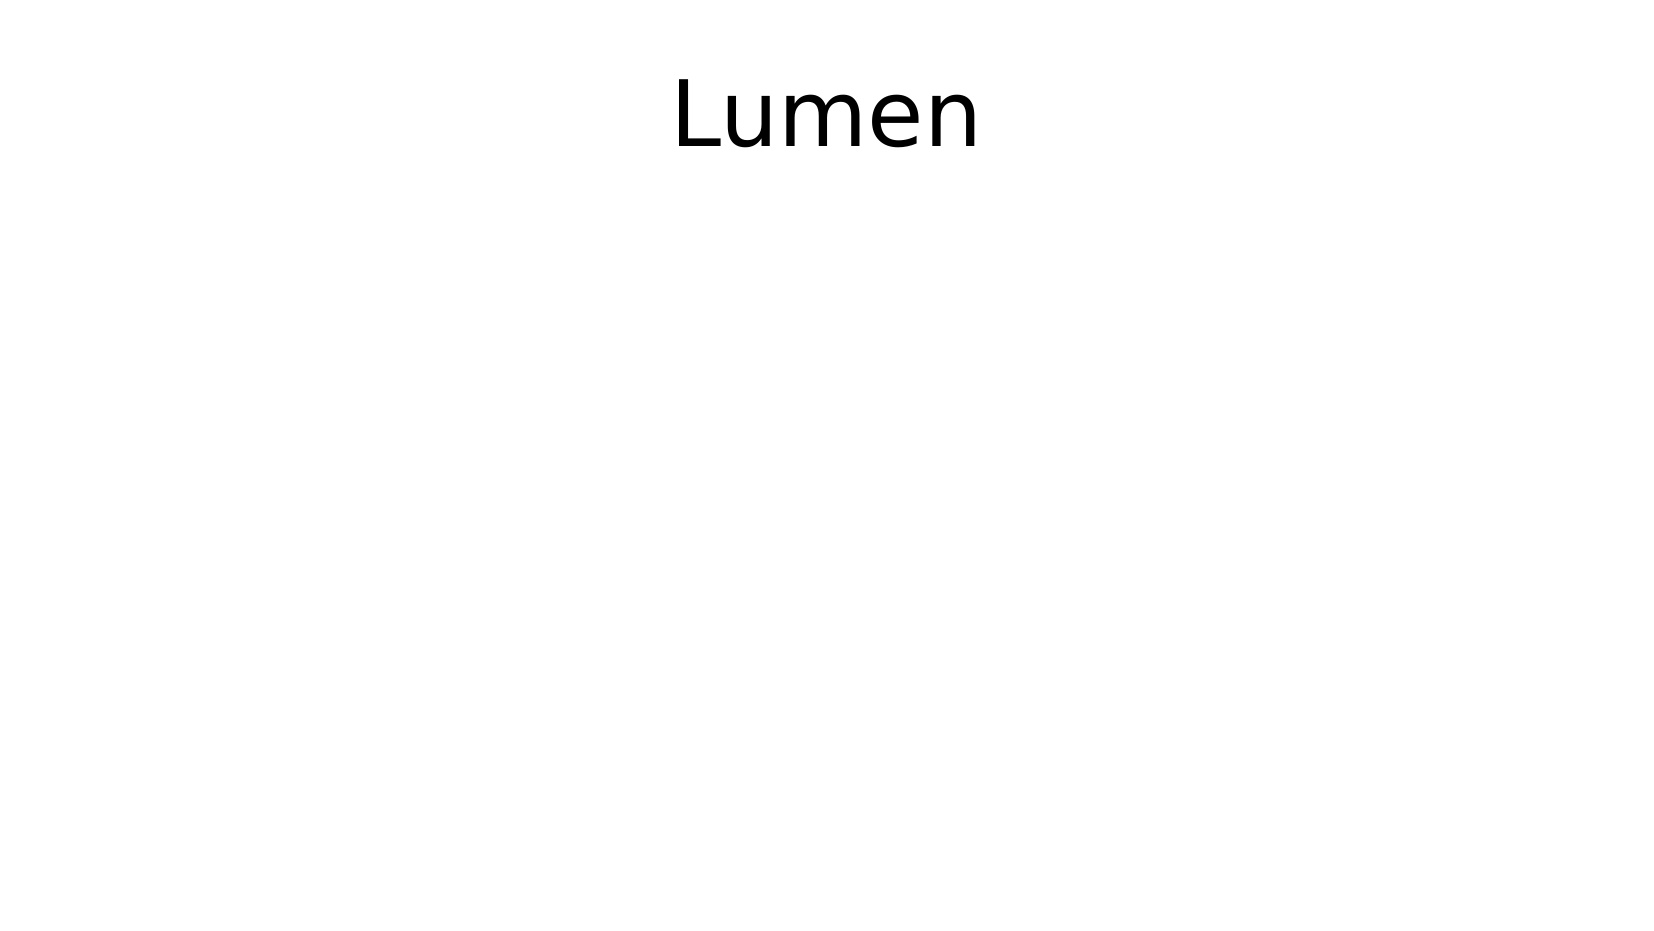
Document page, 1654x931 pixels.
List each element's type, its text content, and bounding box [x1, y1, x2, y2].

title Lumen [82, 37, 1571, 193]
